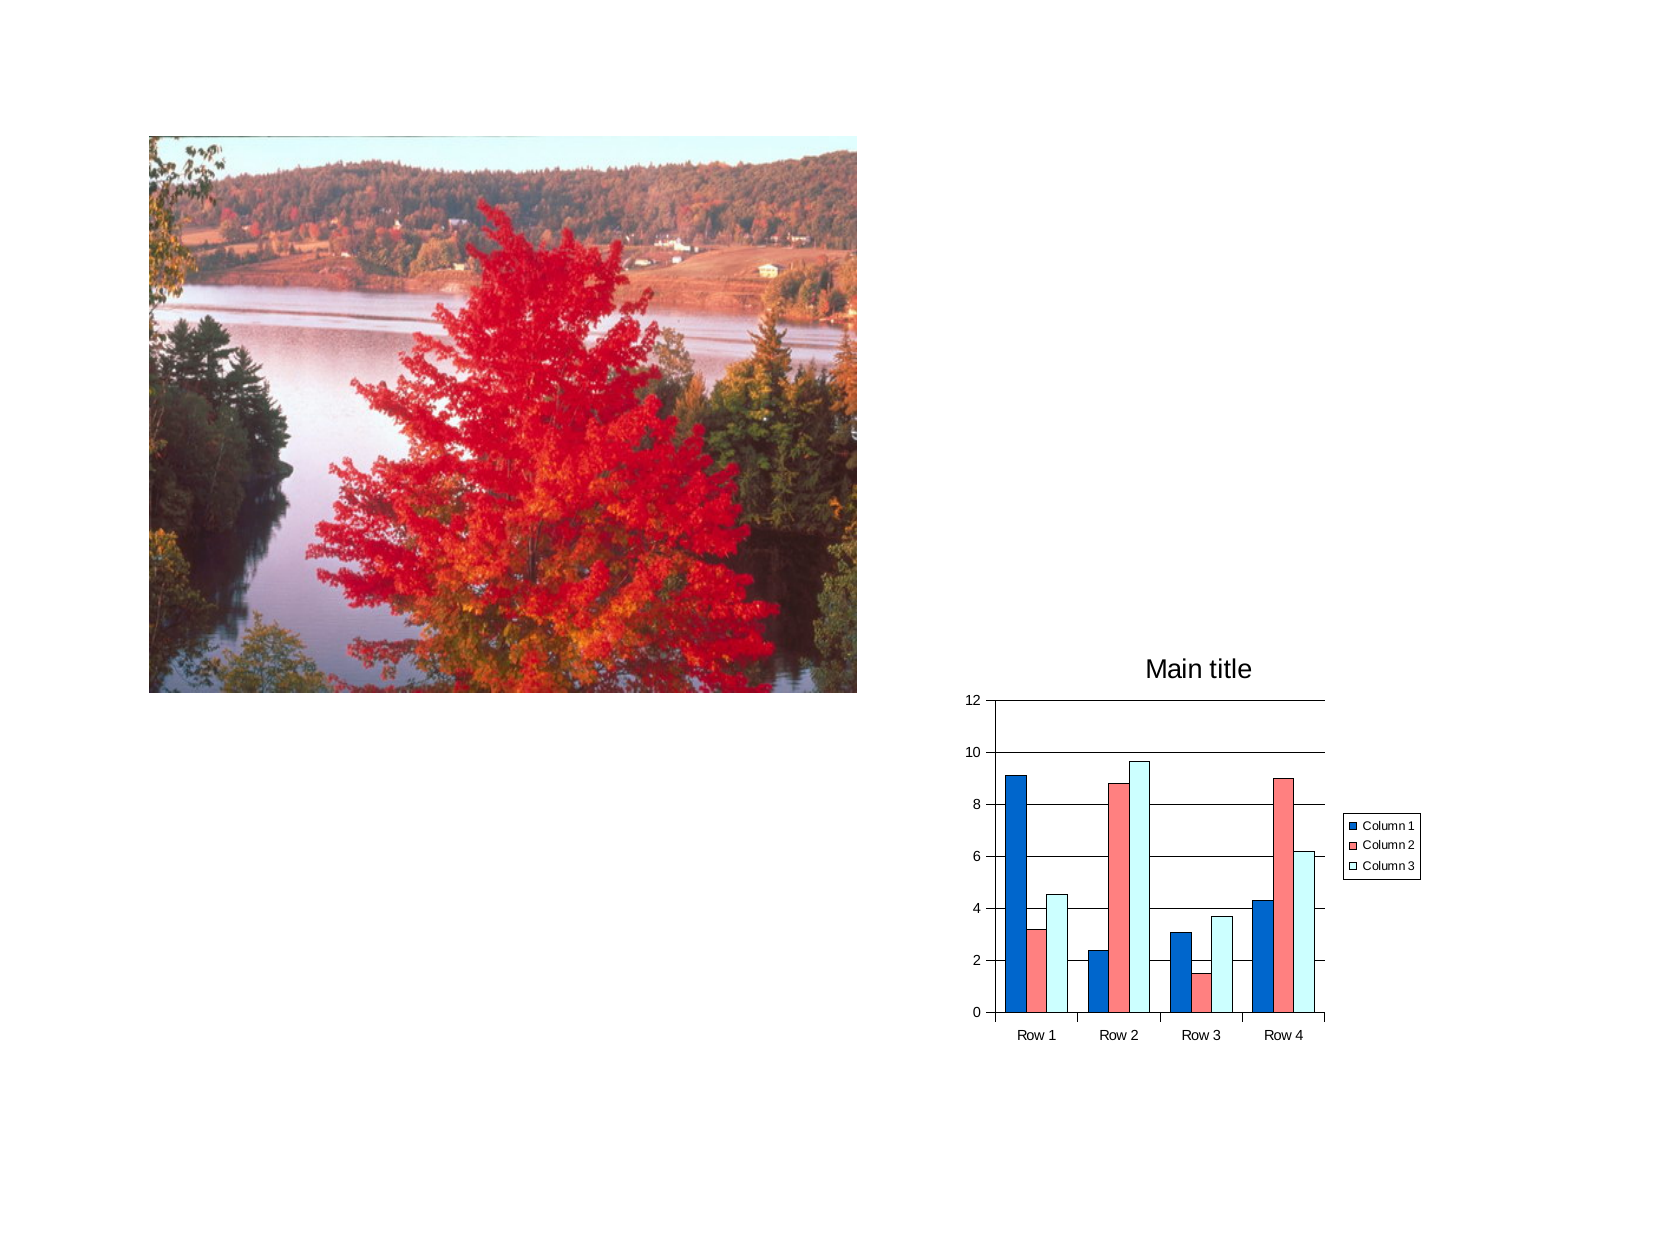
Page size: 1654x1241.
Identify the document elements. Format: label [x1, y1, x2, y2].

picture [149, 136, 857, 693]
chart [955, 638, 1428, 1052]
